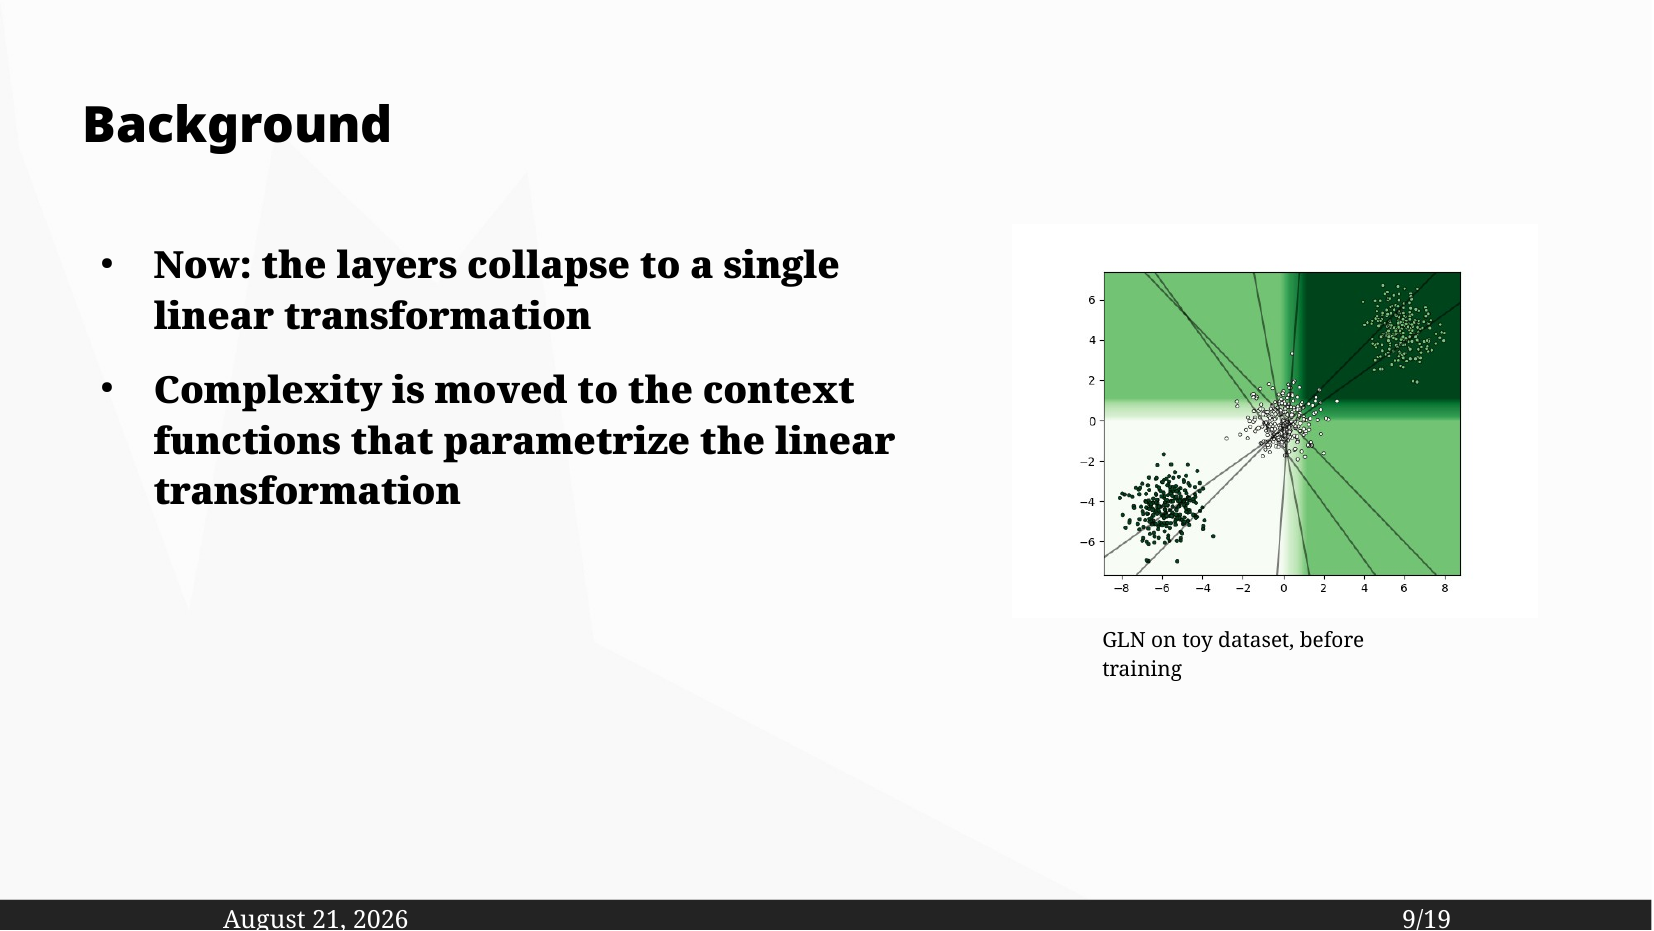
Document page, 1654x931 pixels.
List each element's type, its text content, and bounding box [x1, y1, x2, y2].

picture [0, 0, 1652, 931]
title Background [82, 45, 1571, 202]
list Now: the layers collapse to a single linear transformation Complexity is moved to the context functions that parametrize the linear transformation [82, 238, 938, 826]
text_box GLN on toy dataset, before training [1087, 619, 1463, 696]
